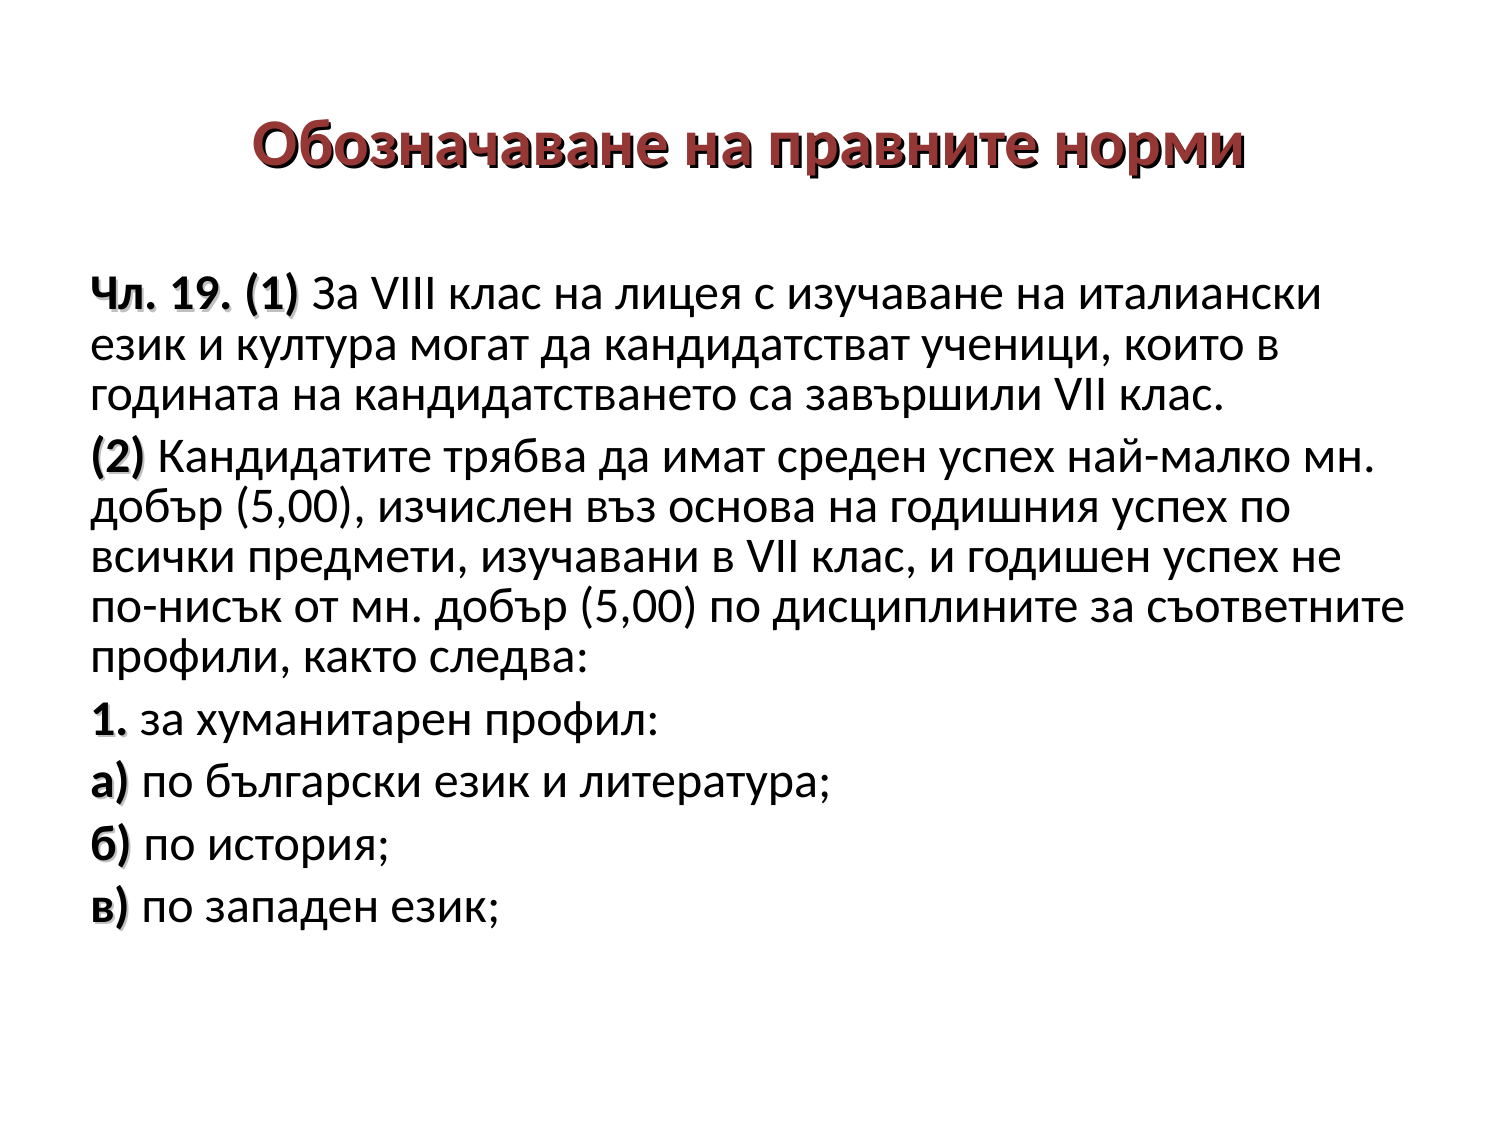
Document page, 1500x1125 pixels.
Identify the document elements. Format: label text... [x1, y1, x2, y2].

list Чл. 19. (1) За VIII клас на лицея с изучаване на италиански език и култура могат да кандидатстват ученици, които в годината на кандидатстването са завършили VII клас. (2) Кандидатите трябва да имат среден успех най-малко мн. добър (5,00), изчислен въз основа на годишния успех по всички предмети, изучавани в VII клас, и годишен успех не по-нисък от мн. добър (5,00) по дисциплините за съответните профили, както следва: 1. за хуманитарен профил: а) по български език и литература; б) по история; в) по западен език; [75, 262, 1426, 1005]
title Обозначаване на правните норми [75, 45, 1426, 233]
